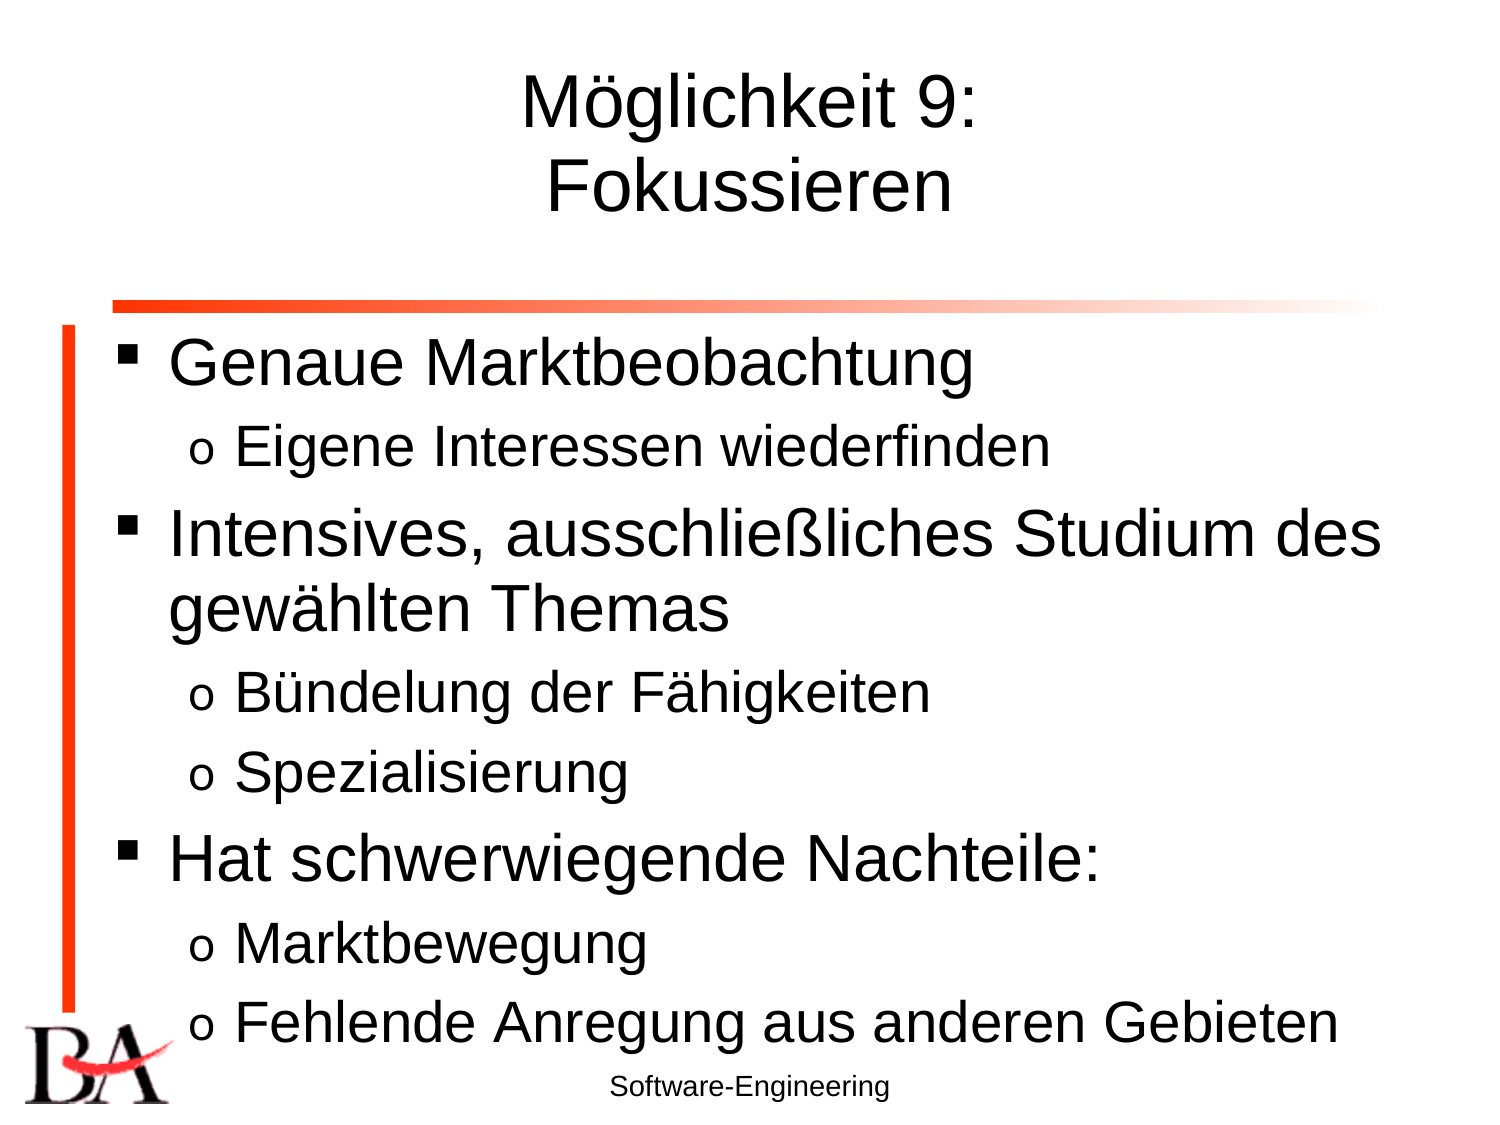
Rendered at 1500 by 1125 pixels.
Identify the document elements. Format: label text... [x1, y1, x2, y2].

picture [24, 1024, 175, 1104]
title Möglichkeit 9: Fokussieren [112, 28, 1388, 259]
list Genaue Marktbeobachtung Eigene Interessen wiederfinden Intensives, ausschließliches Studium des gewählten Themas Bündelung der Fähigkeiten Spezialisierung Hat schwerwiegende Nachteile: Marktbewegung Fehlende Anregung aus anderen Gebieten [112, 324, 1388, 1054]
